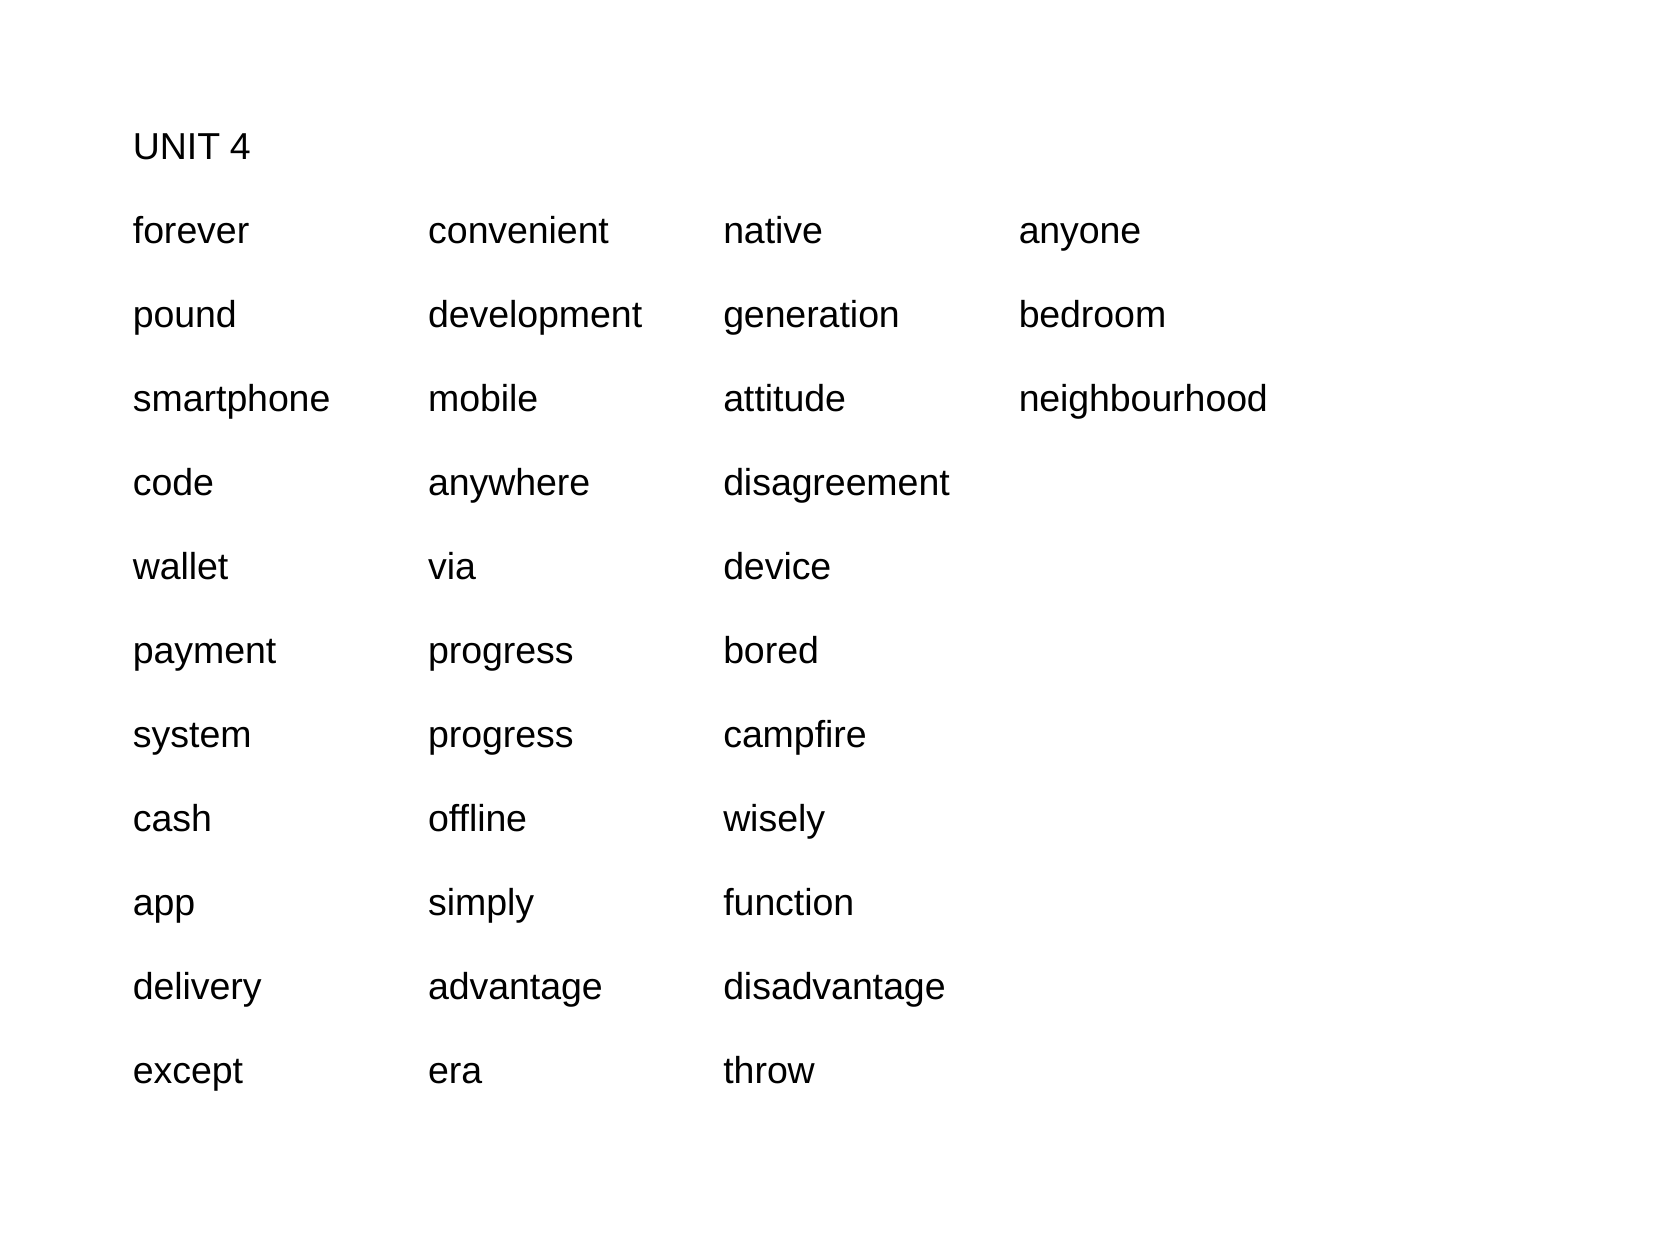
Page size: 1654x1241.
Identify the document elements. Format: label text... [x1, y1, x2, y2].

text_box UNIT 4 forever convenient native anyone pound development generation bedroom smartphone mobile attitude neighbourhood code anywhere disagreement wallet via device payment progress bored system progress campfire cash offline wisely app simply function delivery advantage disadvantage except era throw [118, 118, 1506, 1143]
